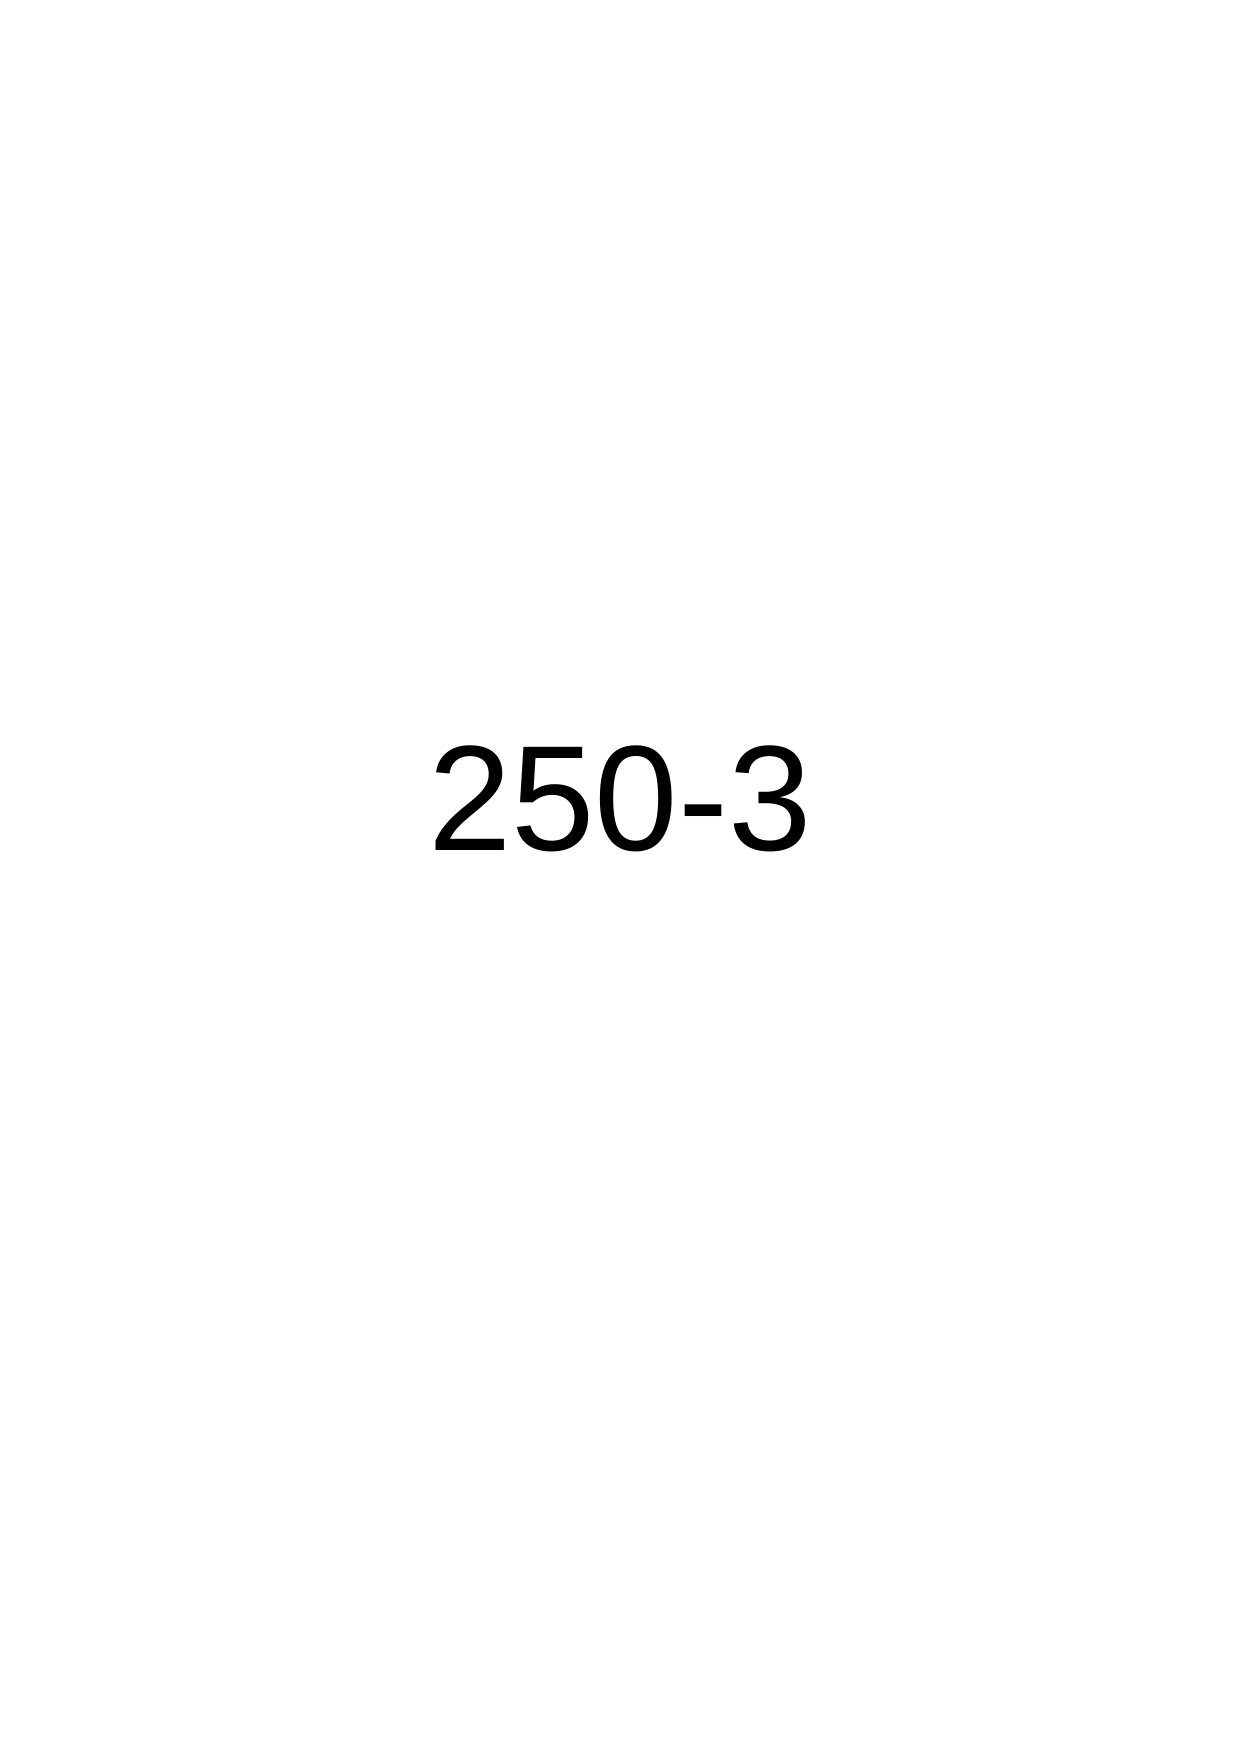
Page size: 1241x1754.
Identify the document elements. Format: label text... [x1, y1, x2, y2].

text_box 250-3 [59, 640, 1182, 957]
